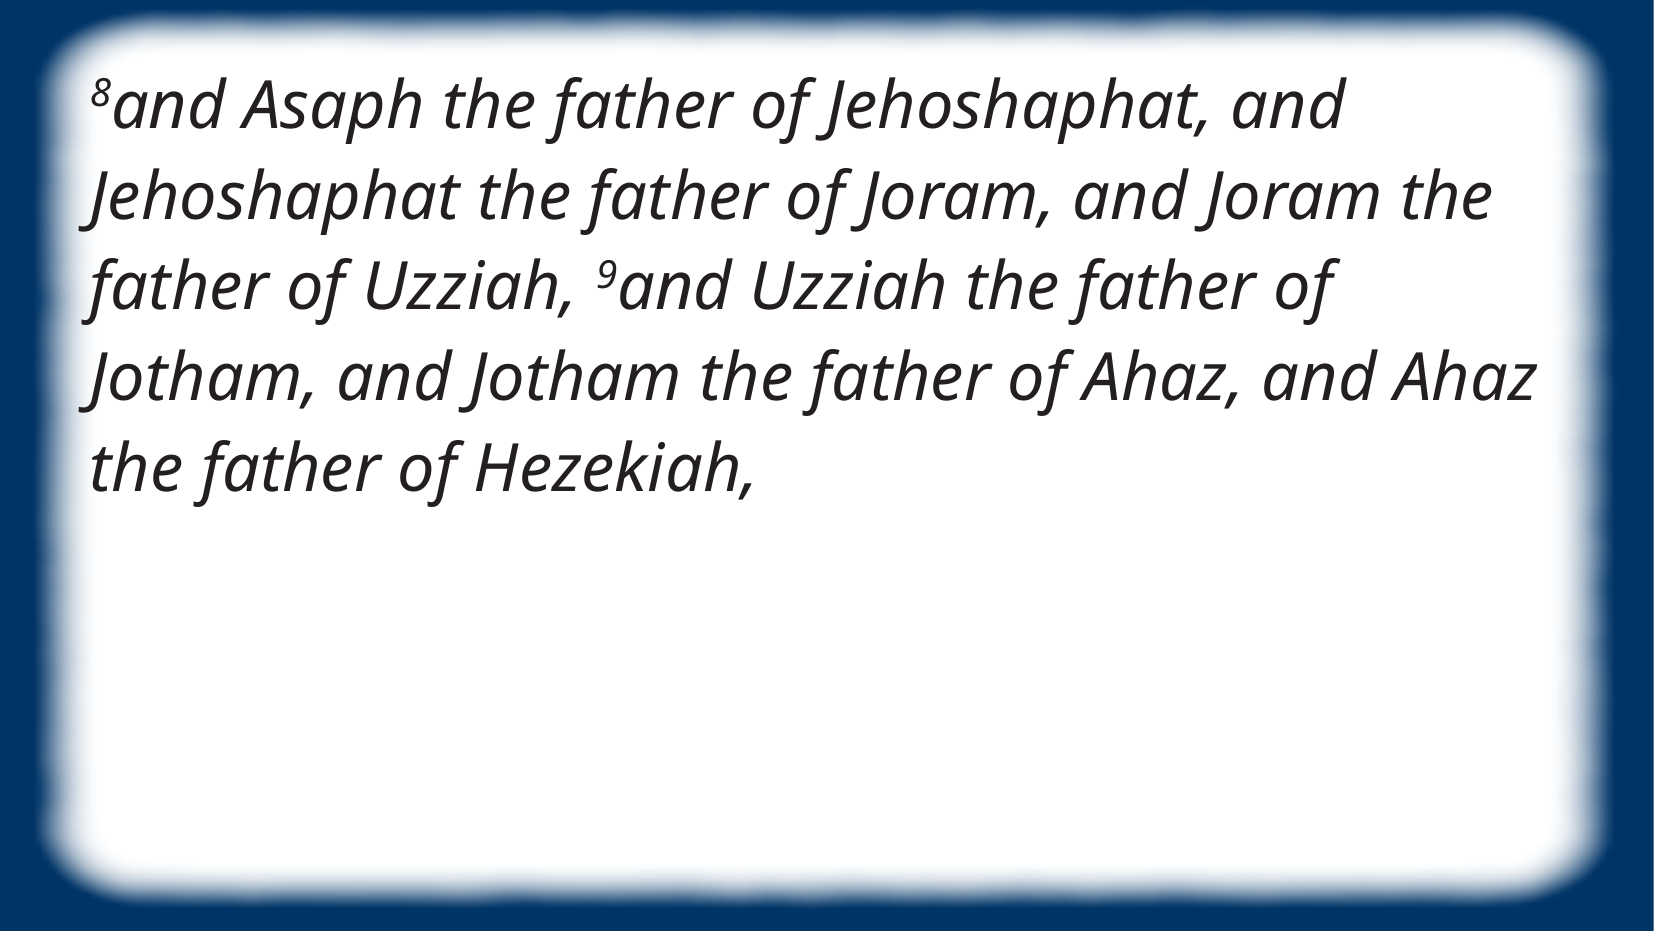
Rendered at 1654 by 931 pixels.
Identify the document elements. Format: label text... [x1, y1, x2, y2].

picture [0, 0, 1654, 931]
text_box 8and Asaph the father of Jehoshaphat, and Jehoshaphat the father of Joram, and Joram the father of Uzziah, 9and Uzziah the father of Jotham, and Jotham the father of Ahaz, and Ahaz the father of Hezekiah, [75, 49, 1561, 509]
